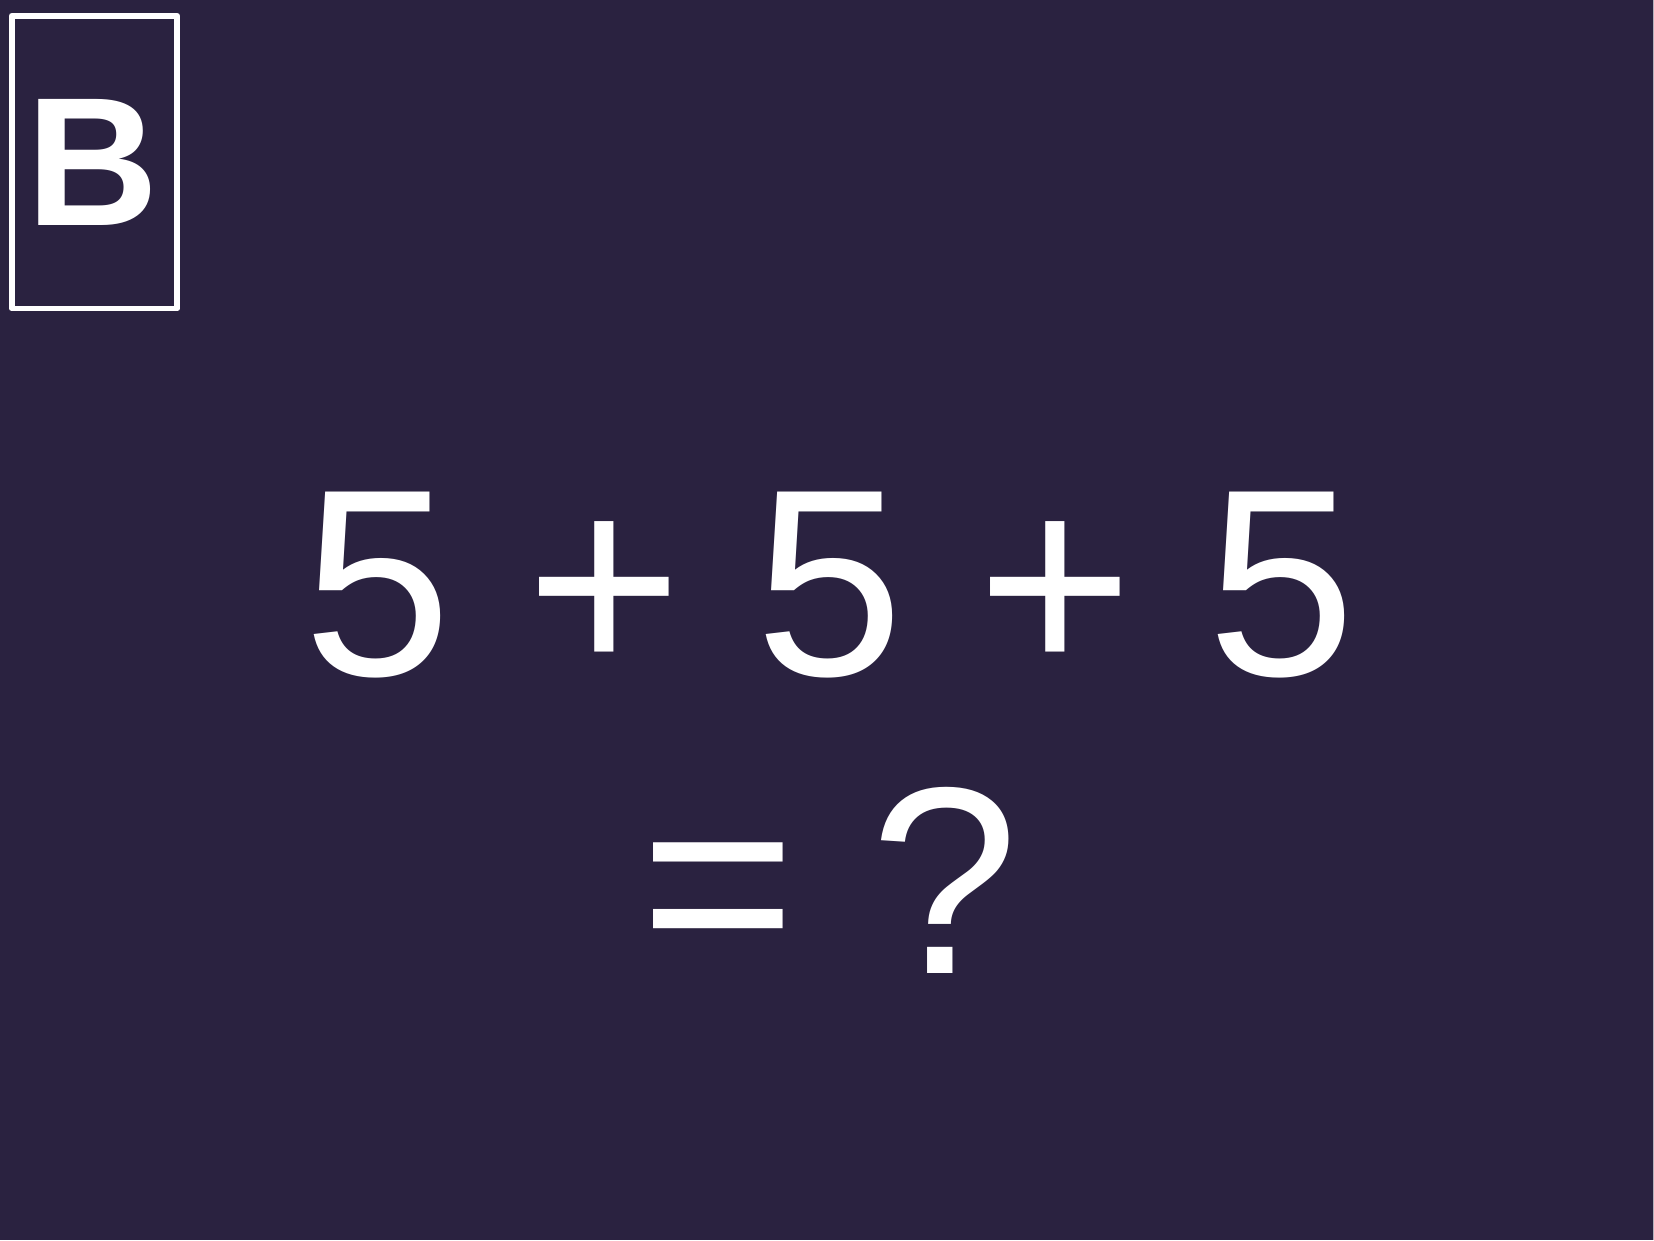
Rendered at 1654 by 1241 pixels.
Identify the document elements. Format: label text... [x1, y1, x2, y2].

title 5 + 5 + 5 = ? [2, 284, 1654, 1179]
text_box B [11, 15, 178, 284]
